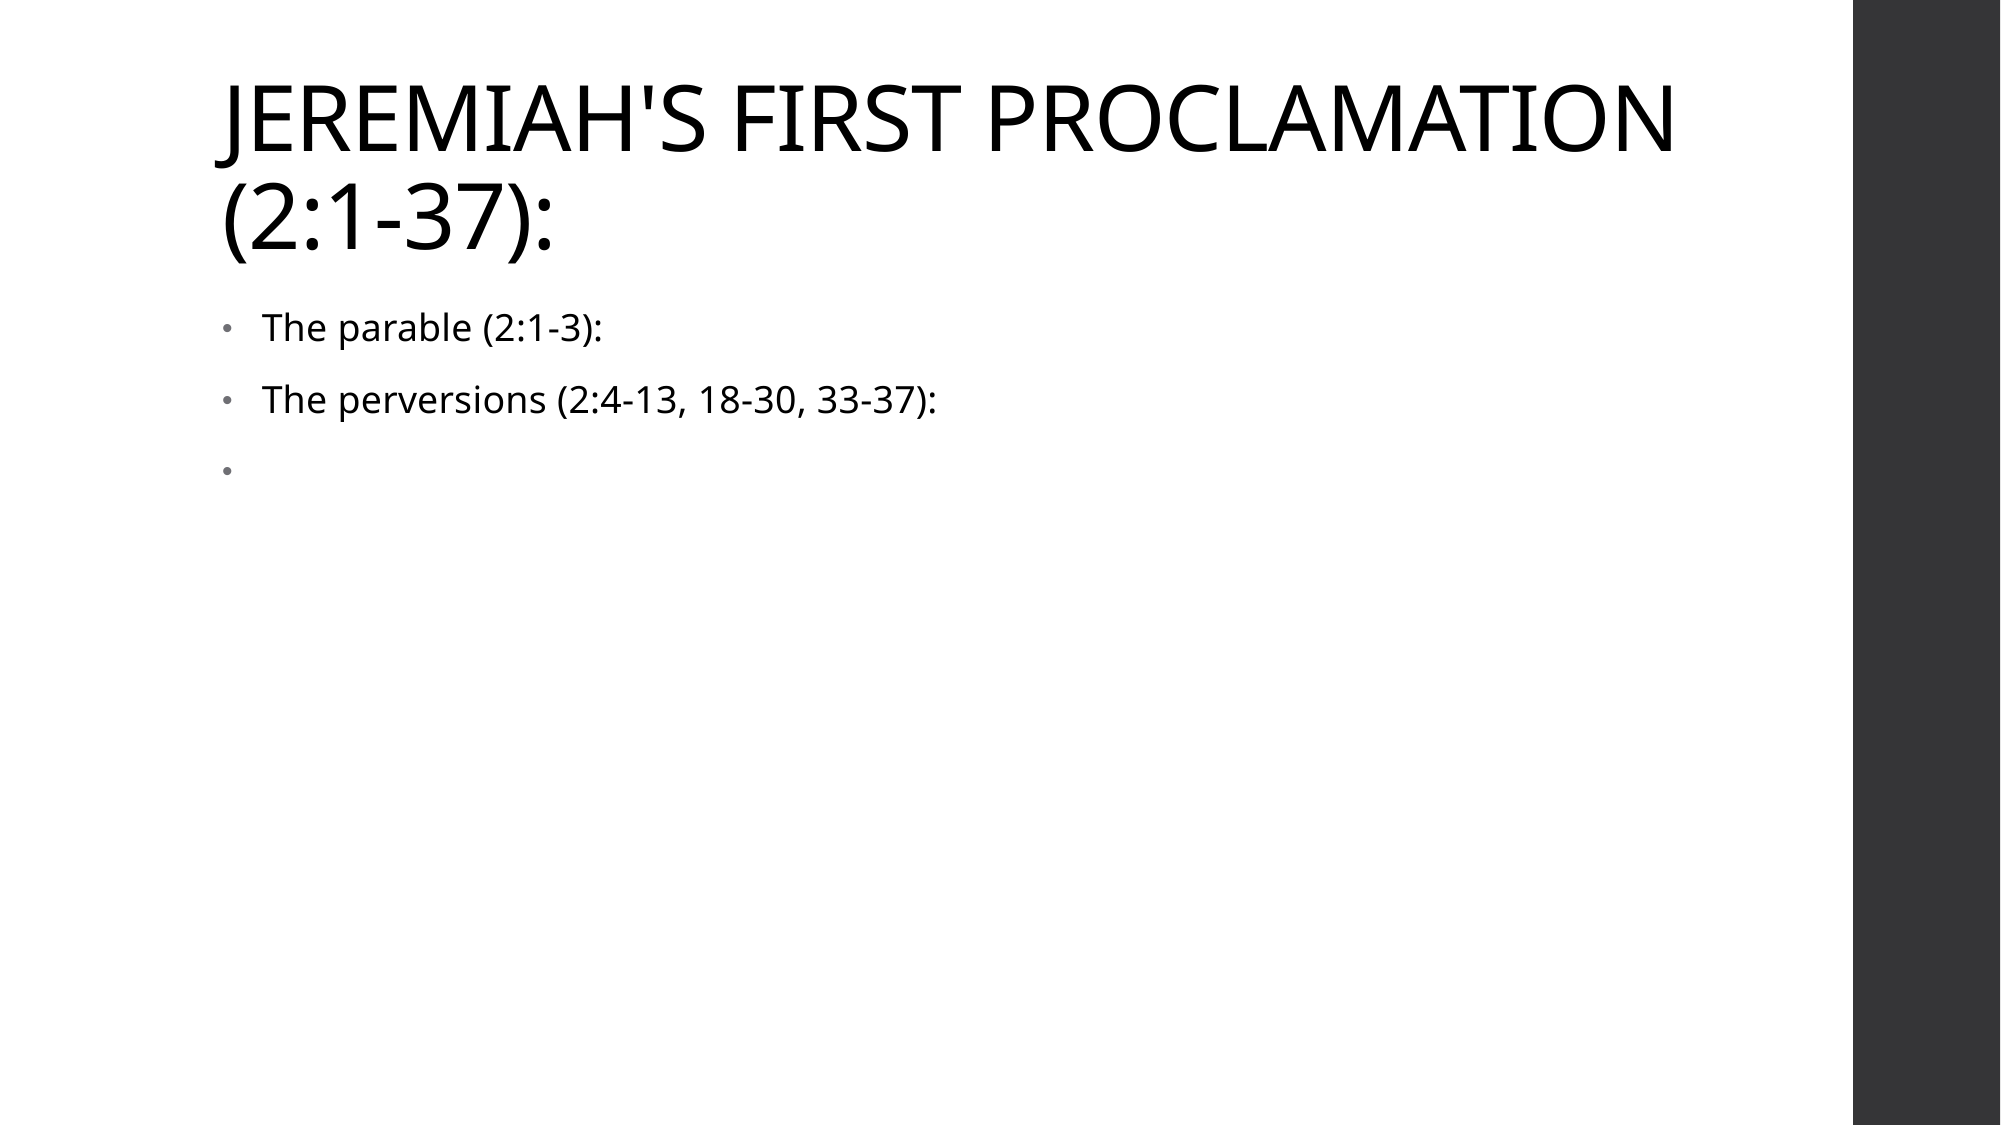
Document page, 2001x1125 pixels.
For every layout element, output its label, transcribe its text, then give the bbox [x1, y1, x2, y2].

list The parable (2:1-3): The perversions (2:4-13, 18-30, 33-37): [206, 299, 1617, 1014]
title JEREMIAH'S FIRST PROCLAMATION (2:1-37): [206, 60, 1797, 278]
